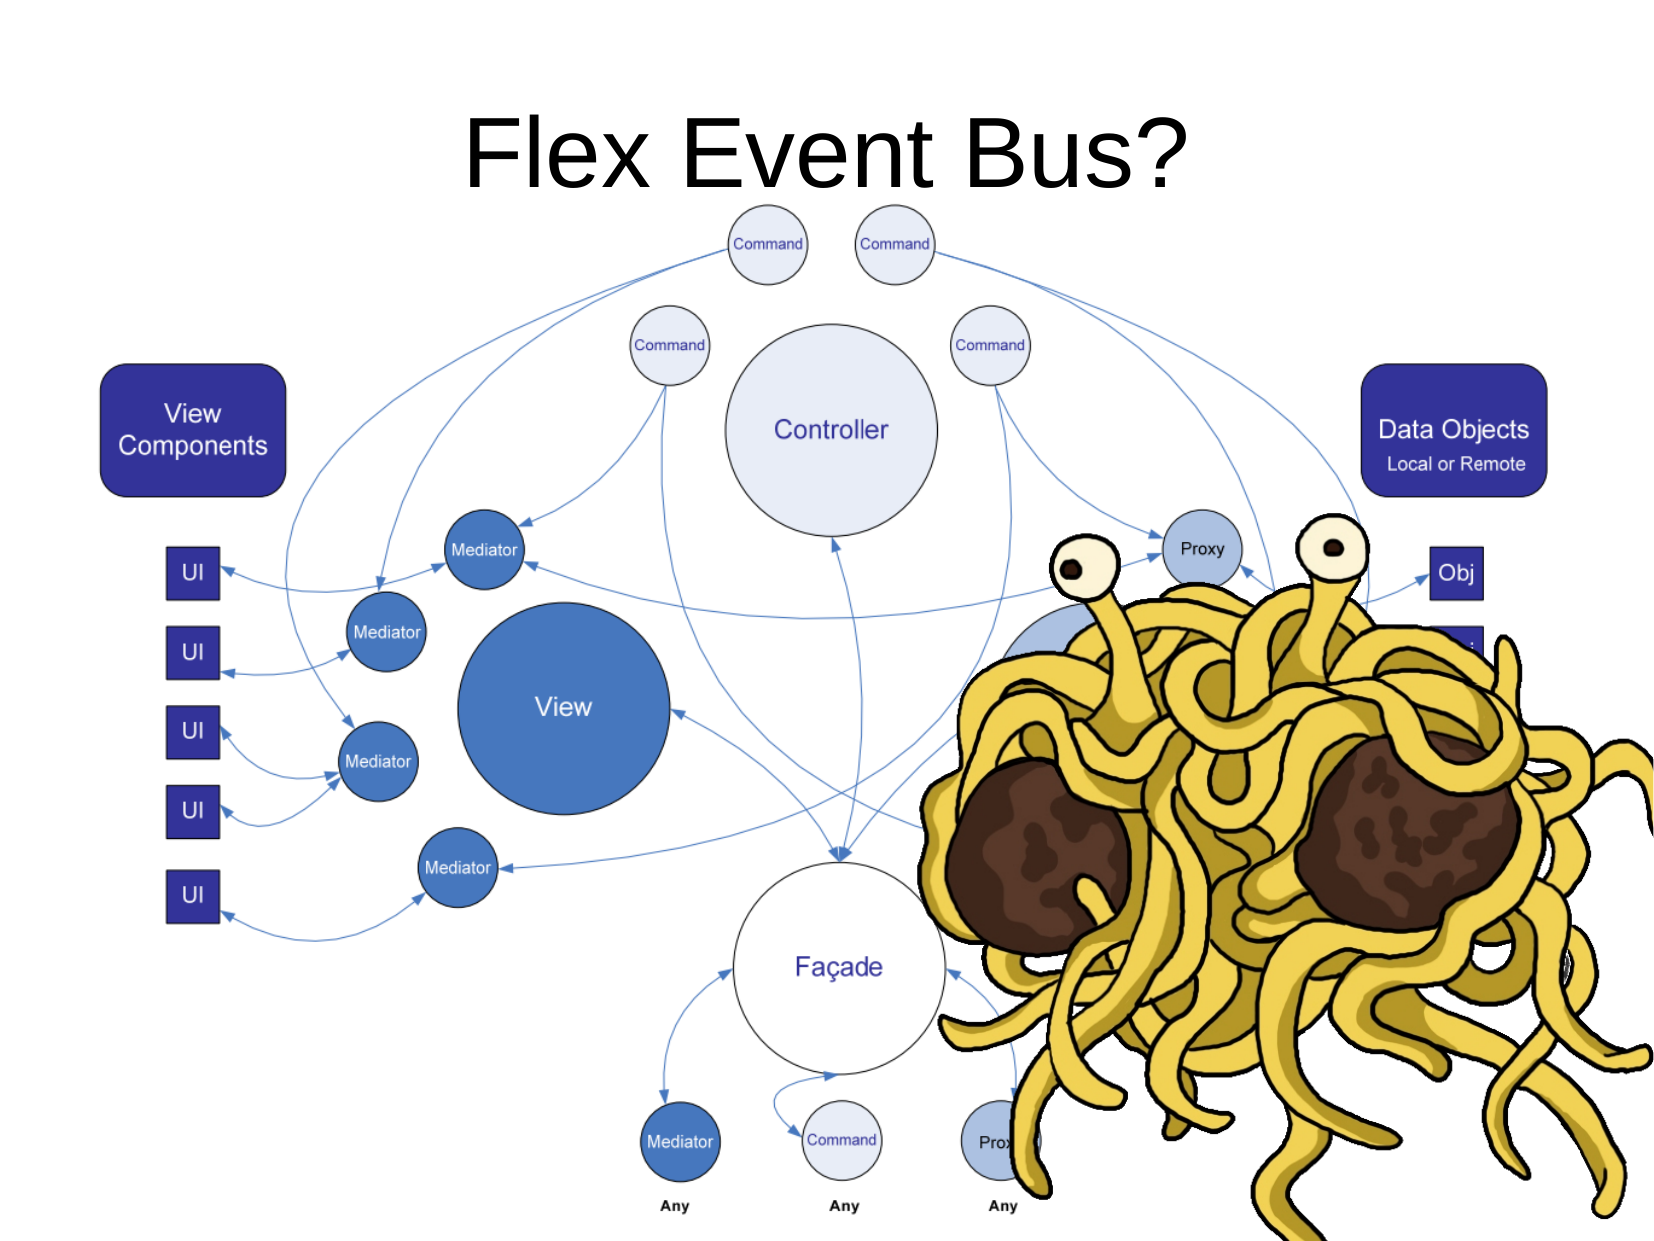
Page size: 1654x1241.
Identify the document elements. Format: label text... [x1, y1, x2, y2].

picture [76, 186, 1654, 1241]
title Flex Event Bus? [82, 56, 1571, 250]
